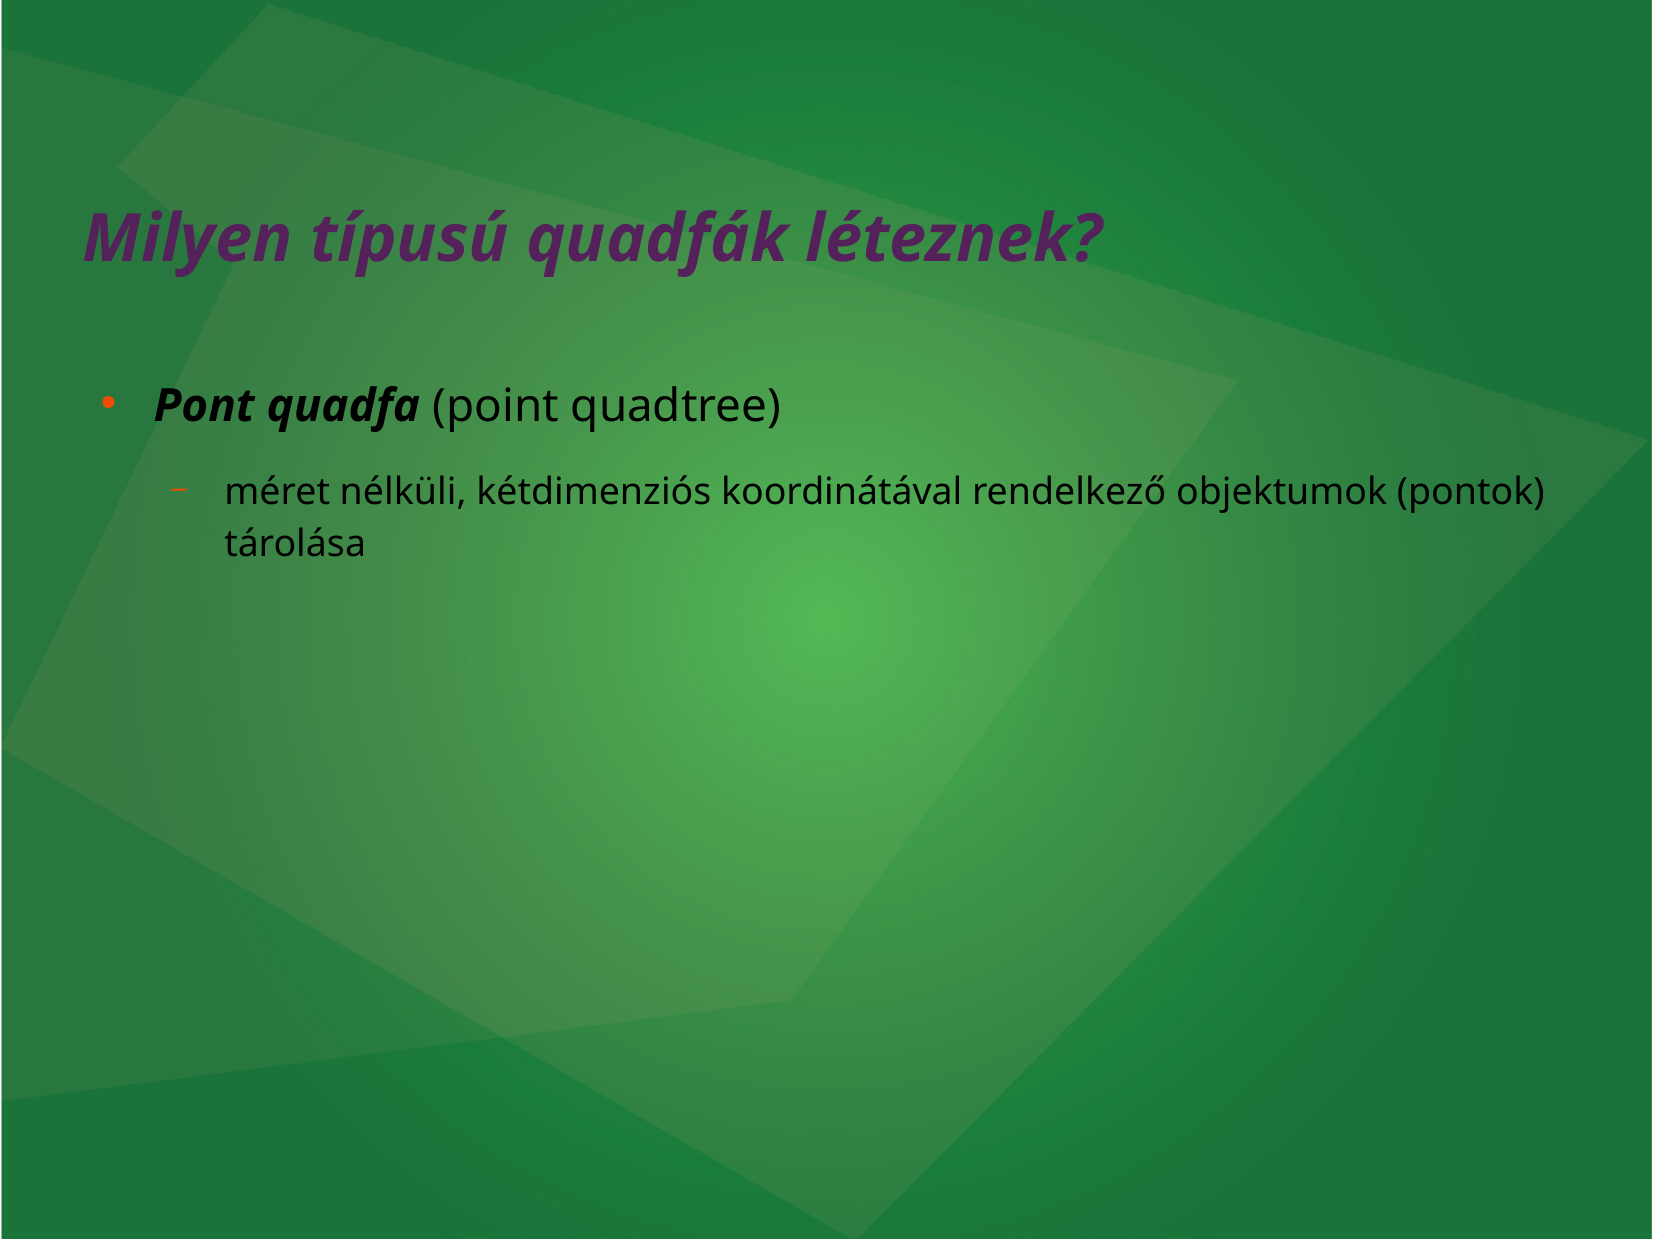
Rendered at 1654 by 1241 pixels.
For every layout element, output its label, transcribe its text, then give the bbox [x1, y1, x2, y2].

picture [0, 0, 1652, 1241]
title Milyen típusú quadfák léteznek? [82, 132, 1571, 340]
list Pont quadfa (point quadtree) méret nélküli, kétdimenziós koordinátával rendelkező objektumok (pontok) tárolása [82, 372, 1571, 1093]
